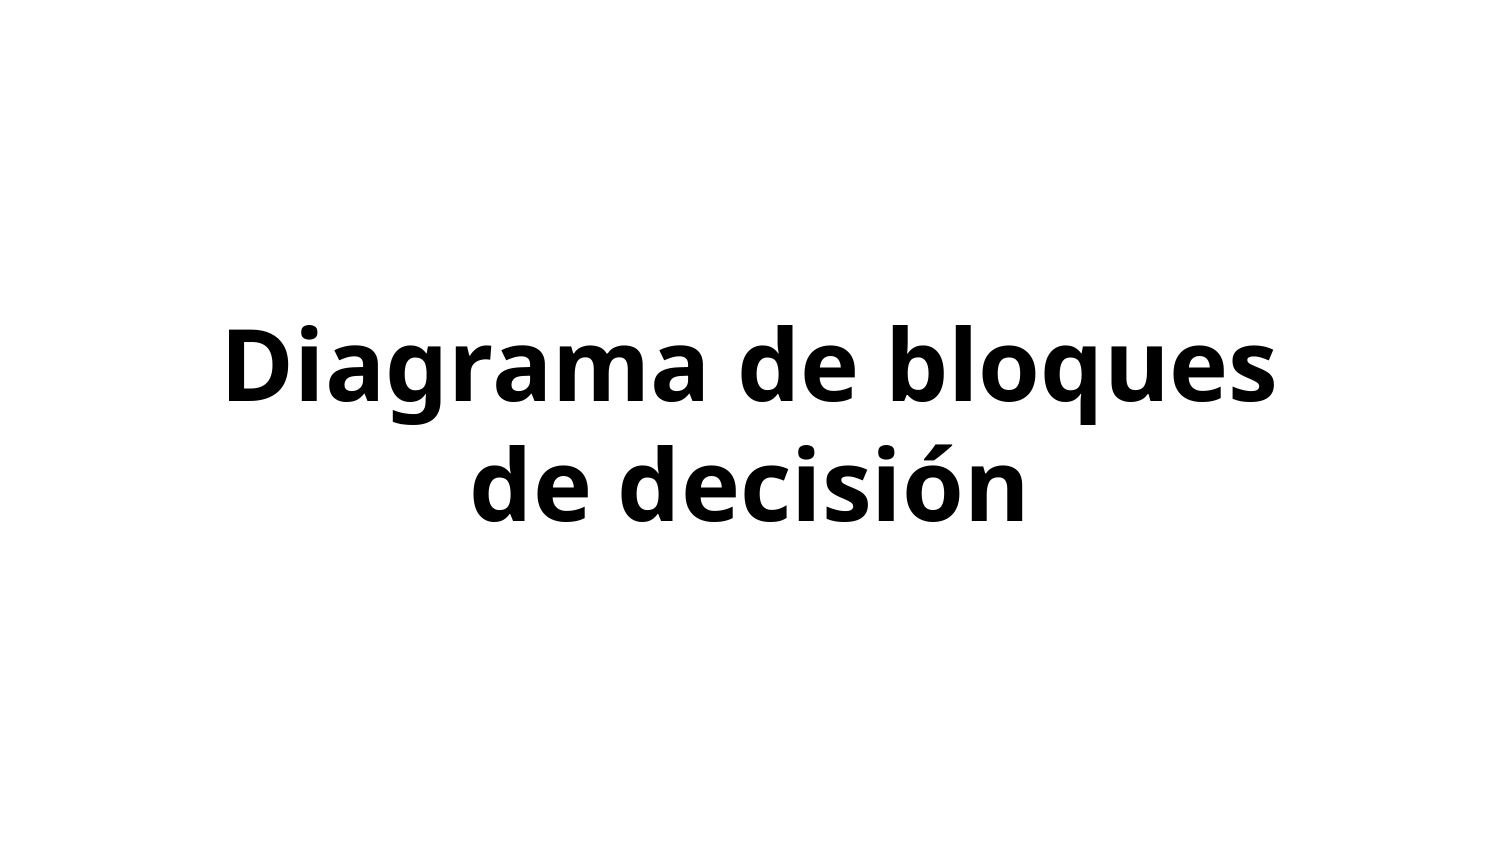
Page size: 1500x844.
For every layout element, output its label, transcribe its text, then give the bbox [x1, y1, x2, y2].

title Diagrama de bloques de decisión [0, 0, 1500, 844]
